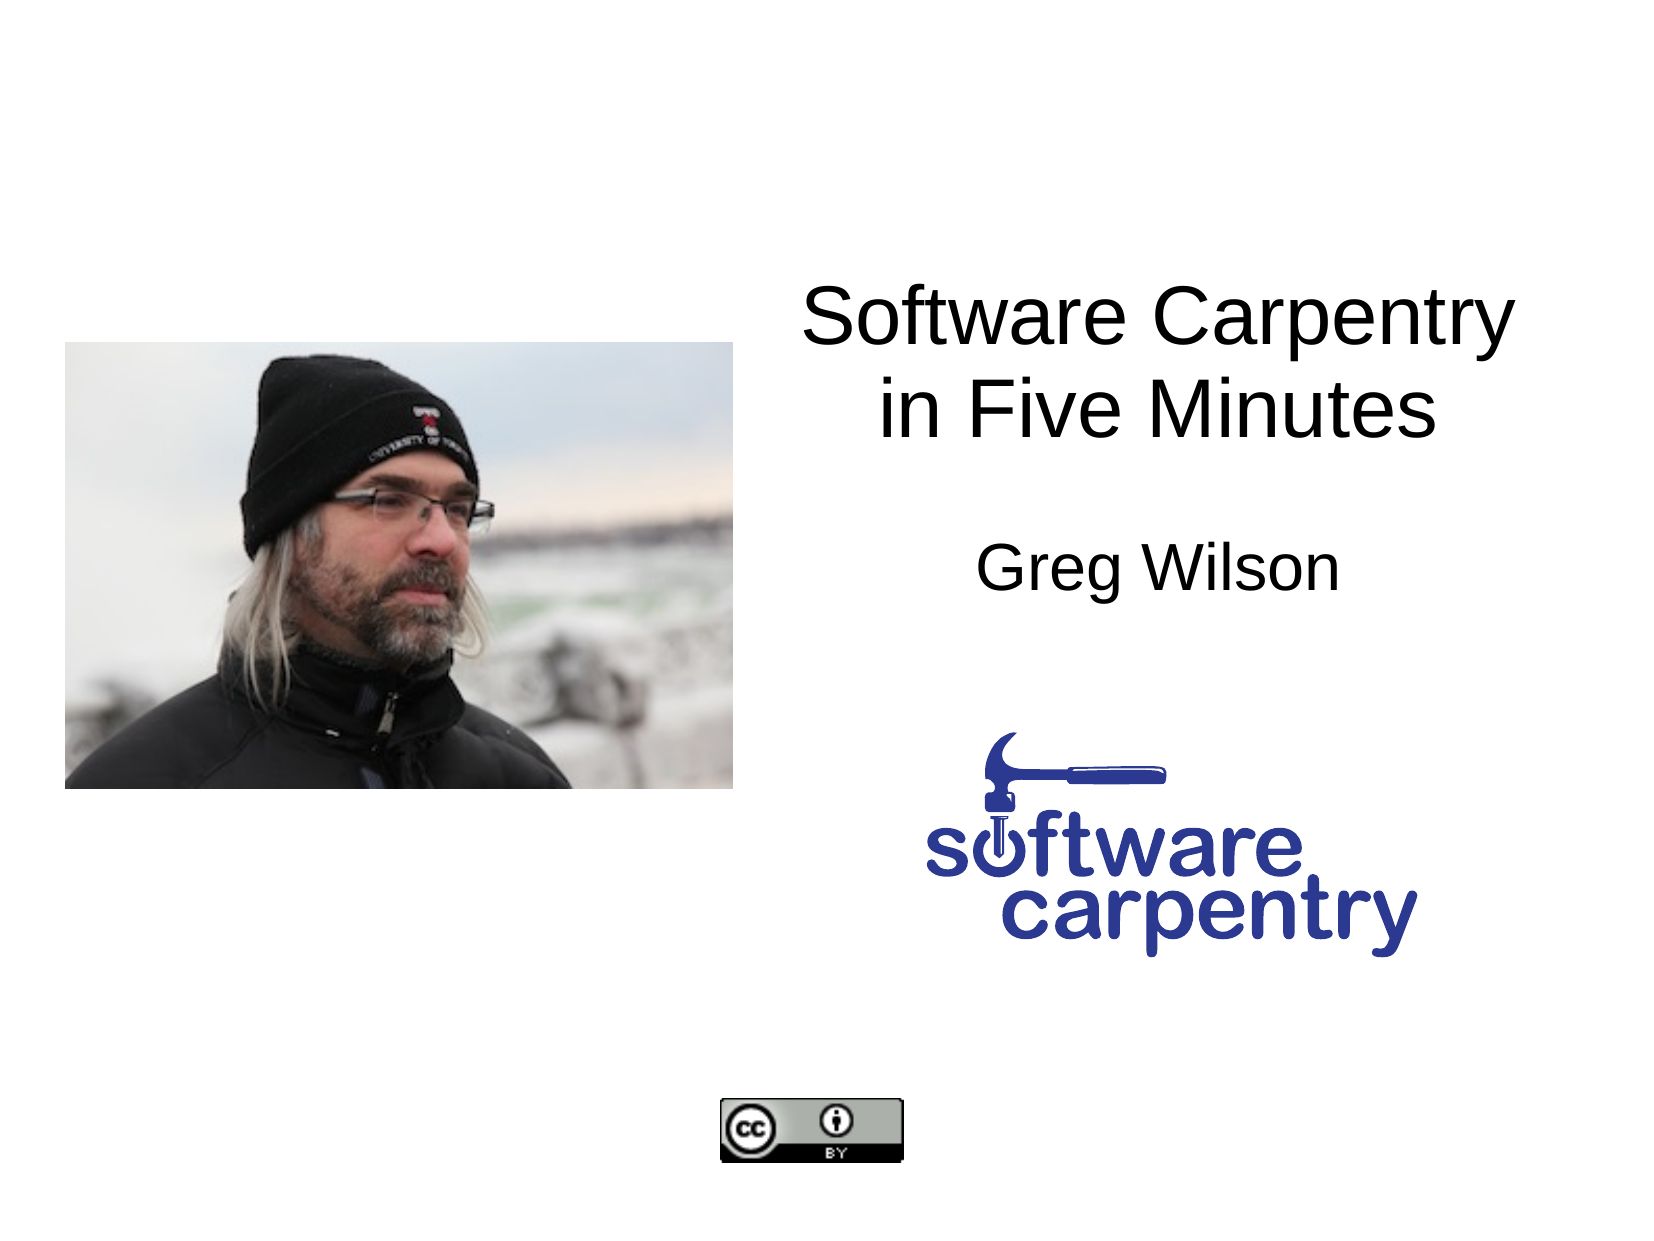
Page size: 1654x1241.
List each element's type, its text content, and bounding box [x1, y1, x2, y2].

picture [65, 342, 733, 789]
picture [926, 732, 1418, 958]
picture [720, 1098, 904, 1163]
subtitle Software Carpentry in Five Minutes Greg Wilson [779, 130, 1538, 745]
